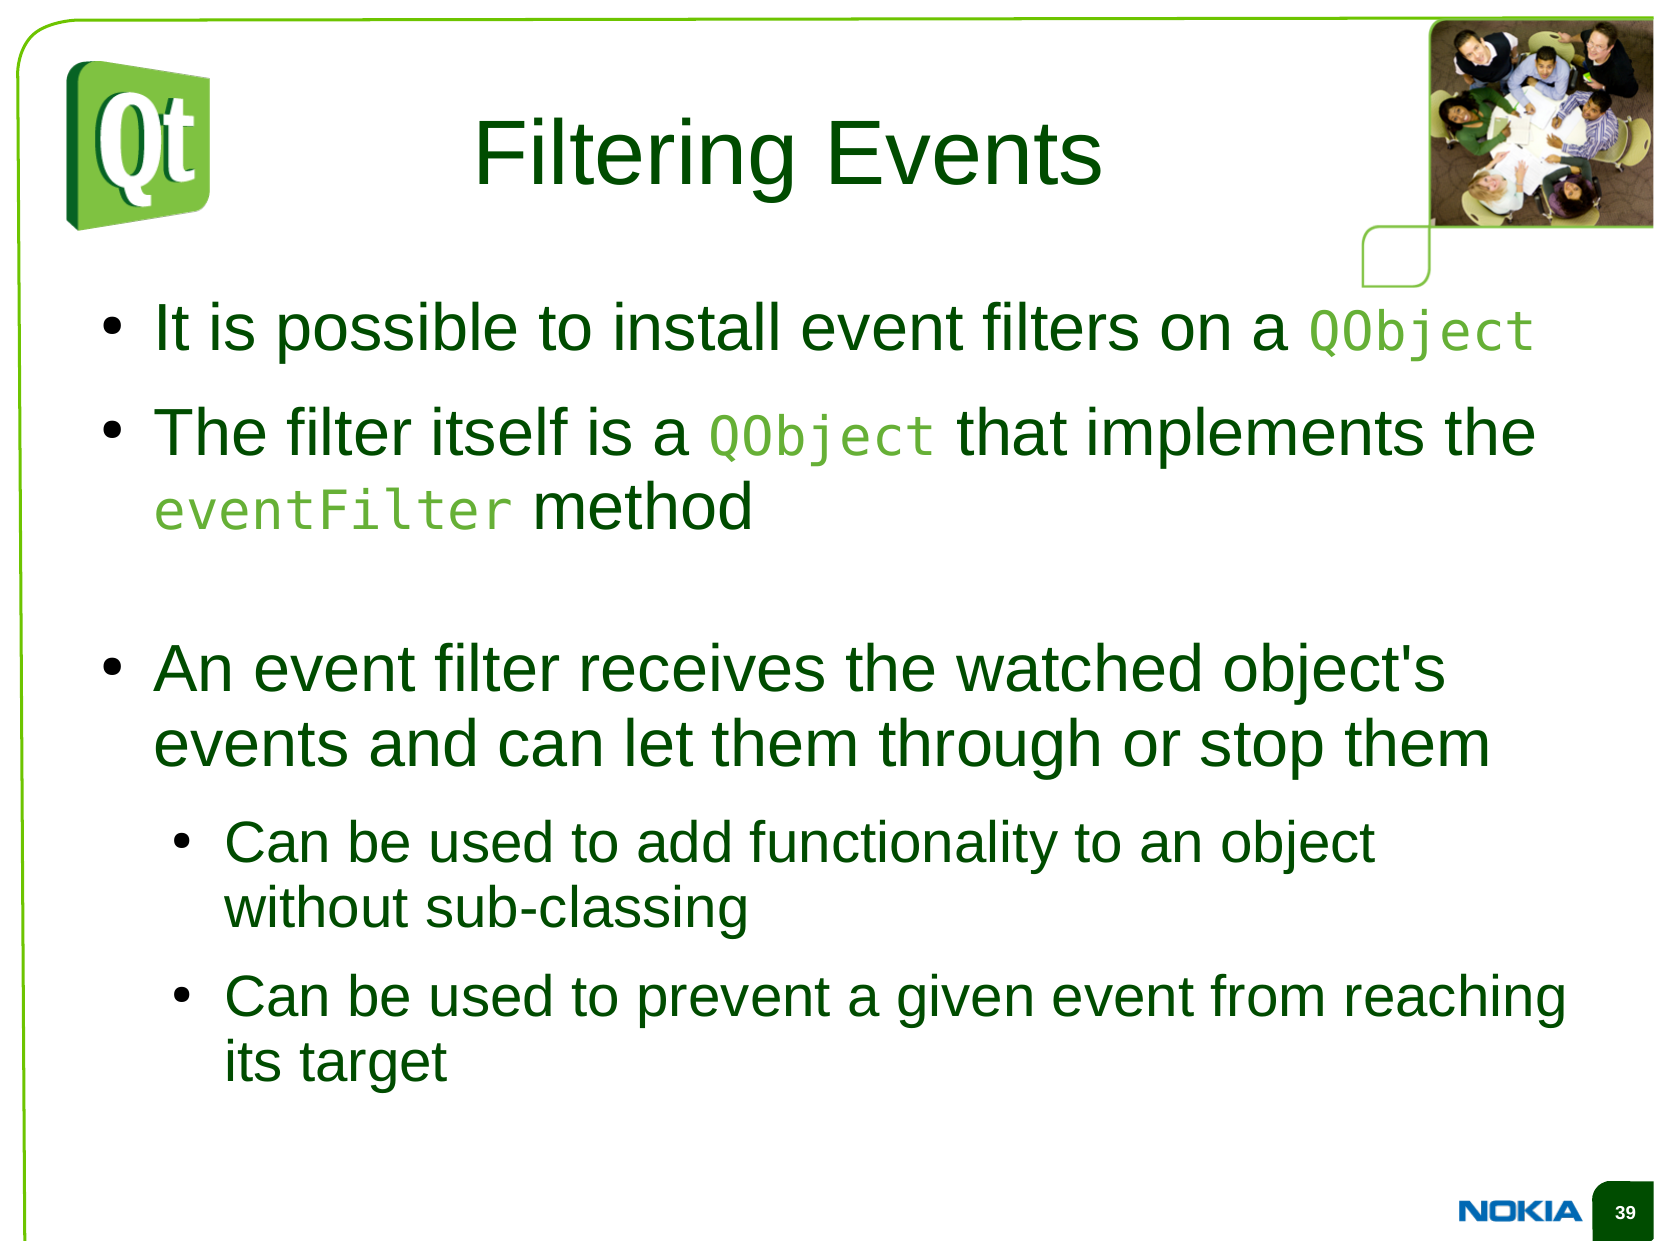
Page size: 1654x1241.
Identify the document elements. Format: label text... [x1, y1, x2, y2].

picture [1459, 1200, 1583, 1222]
list It is possible to install event filters on a QObject The filter itself is a QObject that implements the eventFilter method An event filter receives the watched object's events and can let them through or stop them Can be used to add functionality to an object without sub-classing Can be used to prevent a given event from reaching its target [82, 290, 1571, 1094]
picture [1338, 7, 1654, 308]
picture [66, 61, 210, 231]
title Filtering Events [251, 49, 1327, 257]
